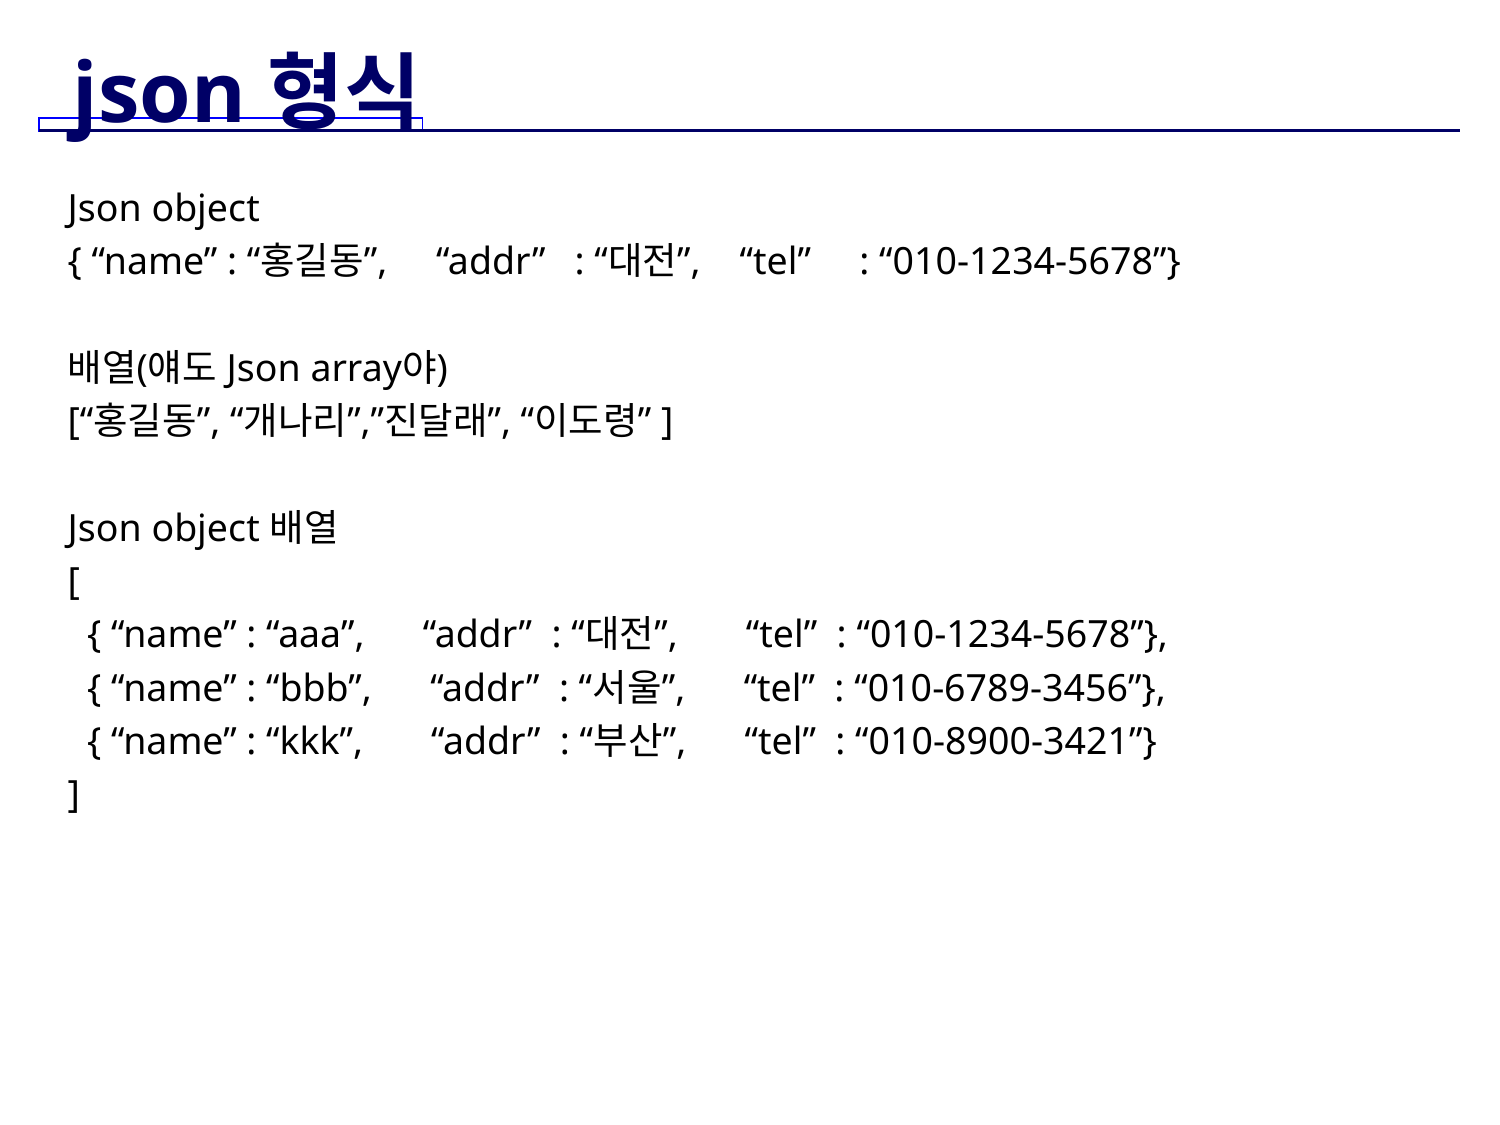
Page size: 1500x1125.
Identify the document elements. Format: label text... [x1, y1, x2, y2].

title json 형식 [58, 31, 1077, 110]
list Json object { “name” : “홍길동”, “addr” : “대전”, “tel” : “010-1234-5678”} 배열(얘도 Json array야) [“홍길동”, “개나리”,”진달래”, “이도령” ] Json object 배열 [ { “name” : “aaa”, “addr” : “대전”, “tel” : “010-1234-5678”}, { “name” : “bbb”, “addr” : “서울”, “tel” : “010-6789-3456”}, { “name” : “kkk”, “addr” : “부산”, “tel” : “010-8900-3421”} ] [52, 176, 1460, 1040]
